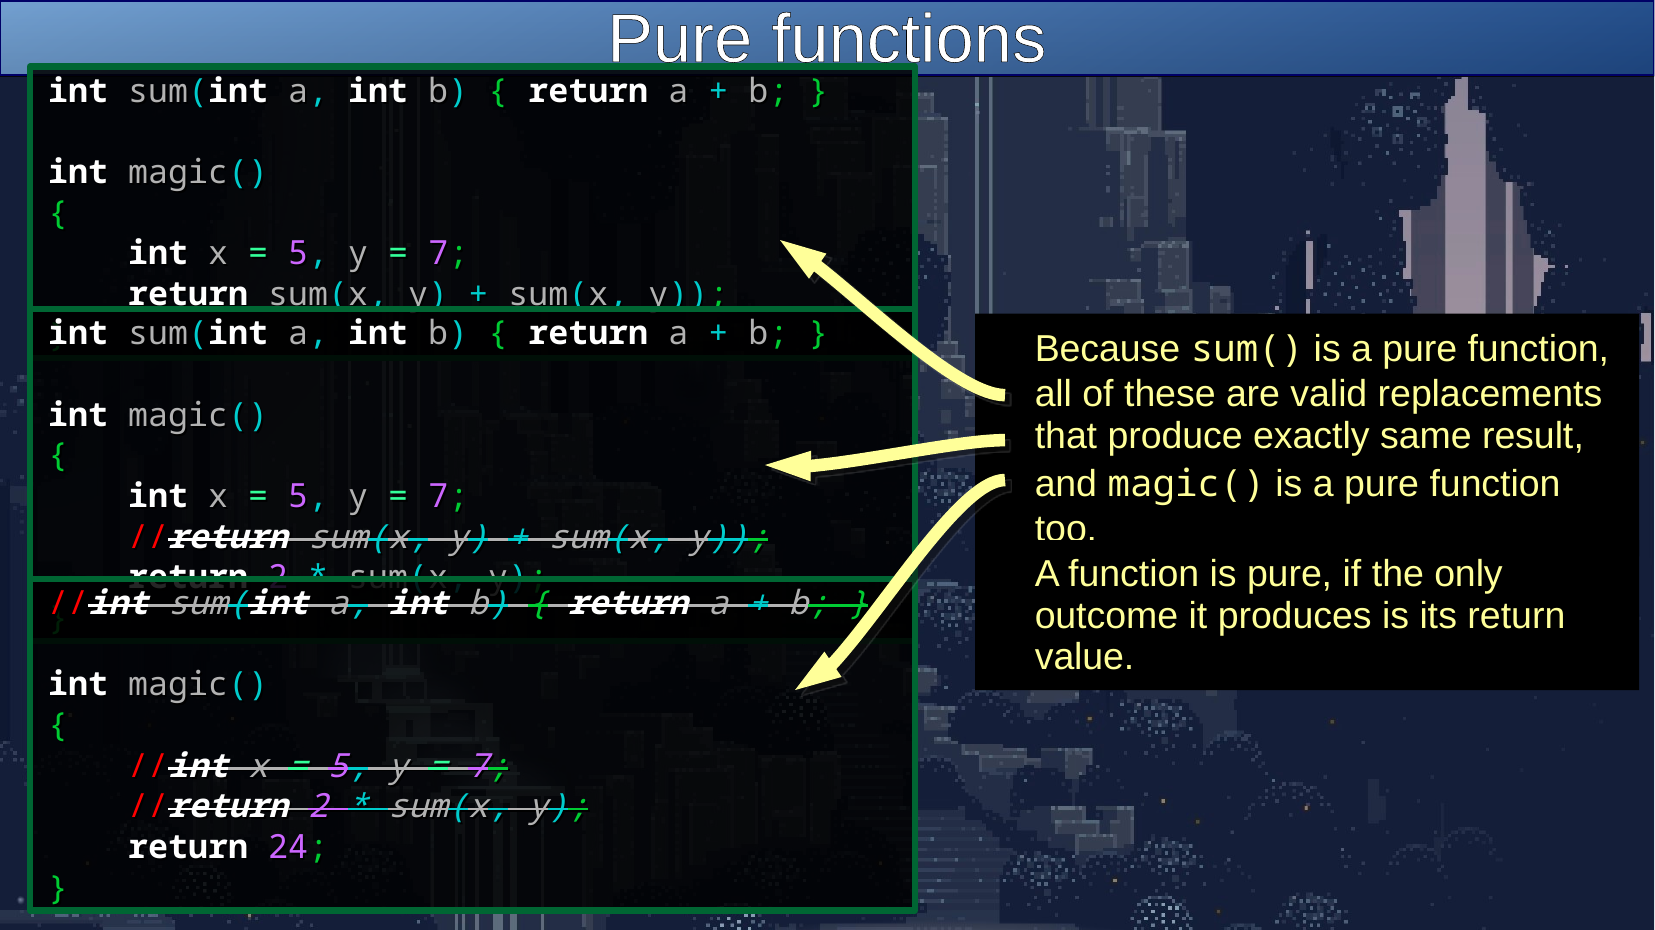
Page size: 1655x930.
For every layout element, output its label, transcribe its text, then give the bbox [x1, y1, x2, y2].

text_box A function is pure, if the only outcome it produces is its return value. [975, 540, 1640, 691]
text_box //int sum(int a, int b) { return a + b; } int magic() { //int x = 5, y = 7; //return 2 * sum(x, y); return 24; } [30, 619, 916, 871]
picture [918, 449, 975, 461]
text_box Because sum() is a pure function, all of these are valid replacements that produce exactly same result, and magic() is a pure function too. [975, 353, 1640, 517]
title Pure functions [0, 3, 1655, 76]
picture [918, 455, 975, 544]
text_box int sum(int a, int b) { return a + b; } int magic() { int x = 5, y = 7; //return sum(x, y) + sum(x, y)); return 2 * sum(x, y); } [30, 349, 916, 576]
picture [918, 358, 975, 443]
picture [918, 503, 975, 578]
picture [0, 77, 1655, 930]
text_box int sum(int a, int b) { return a + b; } int magic() { int x = 5, y = 7; return sum(x, y) + sum(x, y)); } [30, 94, 916, 306]
